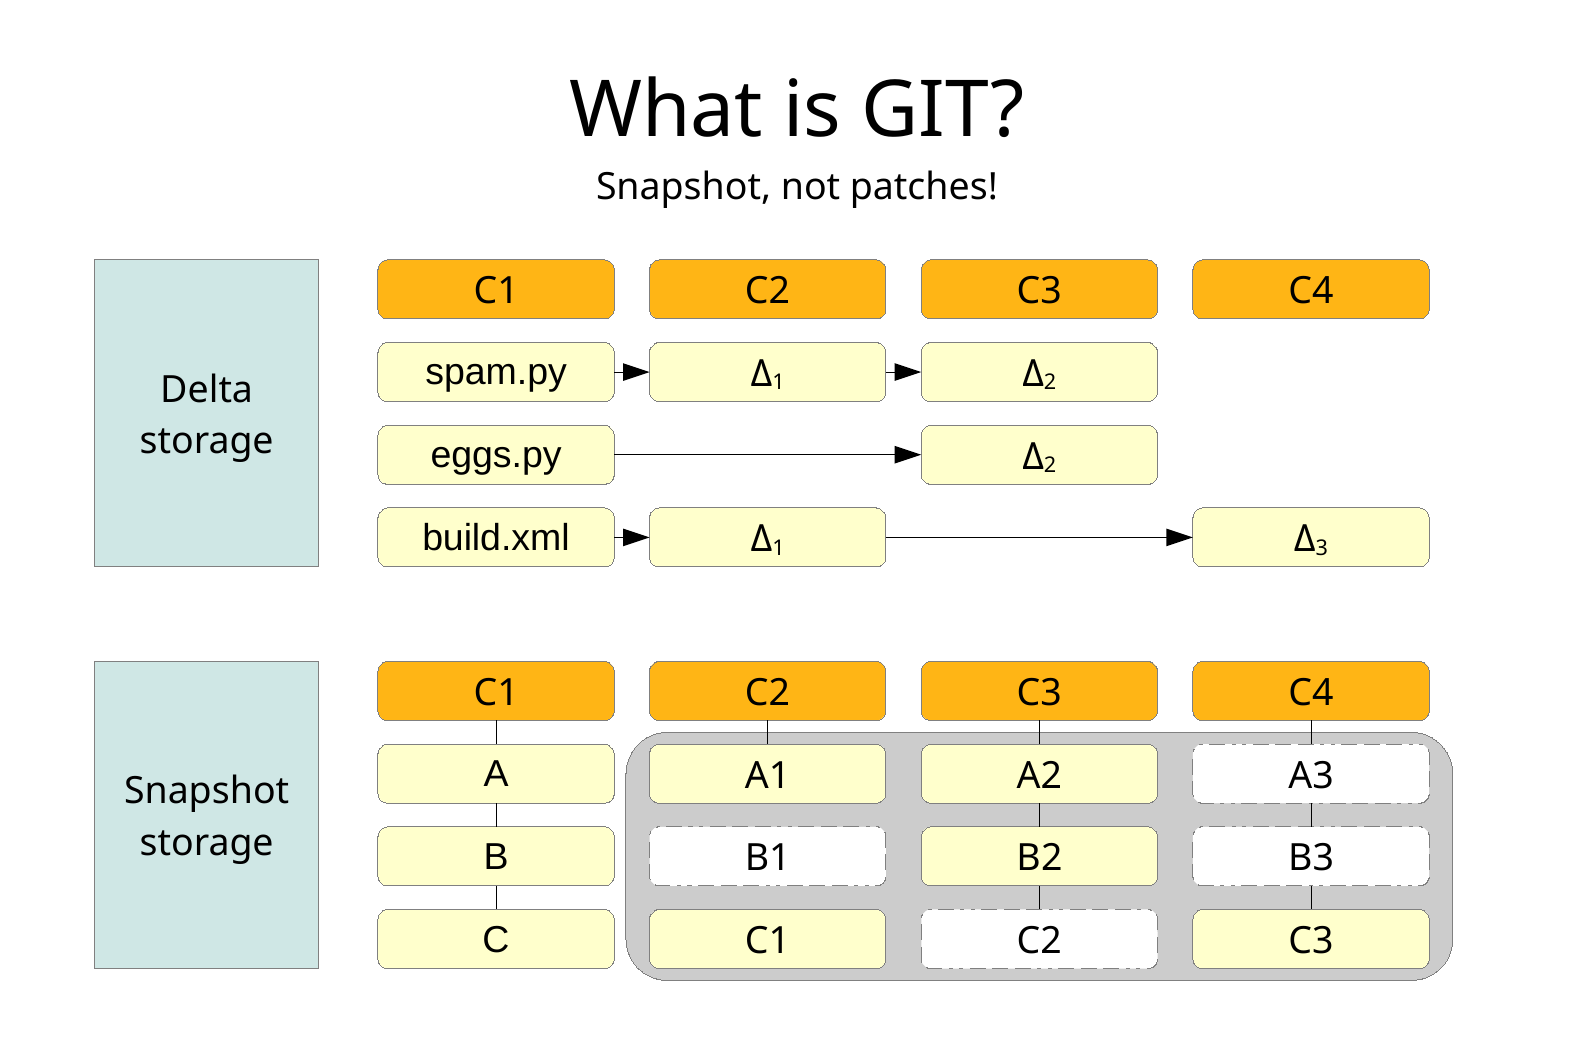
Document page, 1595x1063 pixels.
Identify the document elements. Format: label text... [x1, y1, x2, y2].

text_box C1 [377, 259, 615, 319]
text_box A3 [1192, 744, 1430, 804]
text_box C2 [649, 259, 886, 319]
text_box Δ2 [921, 425, 1158, 485]
text_box eggs.py [377, 425, 615, 485]
text_box C3 [921, 259, 1158, 319]
text_box [625, 732, 1453, 981]
text_box A2 [921, 744, 1158, 804]
text_box C2 [649, 661, 886, 721]
text_box B2 [921, 826, 1158, 886]
text_box B1 [649, 826, 886, 886]
text_box B3 [1192, 826, 1430, 886]
text_box A1 [649, 744, 886, 804]
text_box build.xml [377, 507, 615, 567]
text_box Δ1 [649, 507, 886, 567]
text_box C [377, 909, 615, 969]
text_box Δ1 [649, 342, 886, 402]
text_box C4 [1192, 259, 1430, 319]
text_box A [377, 744, 615, 804]
title What is GIT? Snapshot, not patches! [79, 42, 1515, 220]
text_box B [377, 826, 615, 886]
text_box C1 [649, 909, 886, 969]
text_box C4 [1192, 661, 1430, 721]
text_box Δ3 [1192, 507, 1430, 567]
text_box C1 [377, 661, 615, 721]
text_box C3 [1192, 909, 1430, 969]
text_box Delta storage [94, 259, 319, 567]
text_box spam.py [377, 342, 615, 402]
text_box C3 [921, 661, 1158, 721]
text_box C2 [921, 909, 1158, 969]
text_box Snapshot storage [94, 661, 319, 969]
text_box Δ2 [921, 342, 1158, 402]
